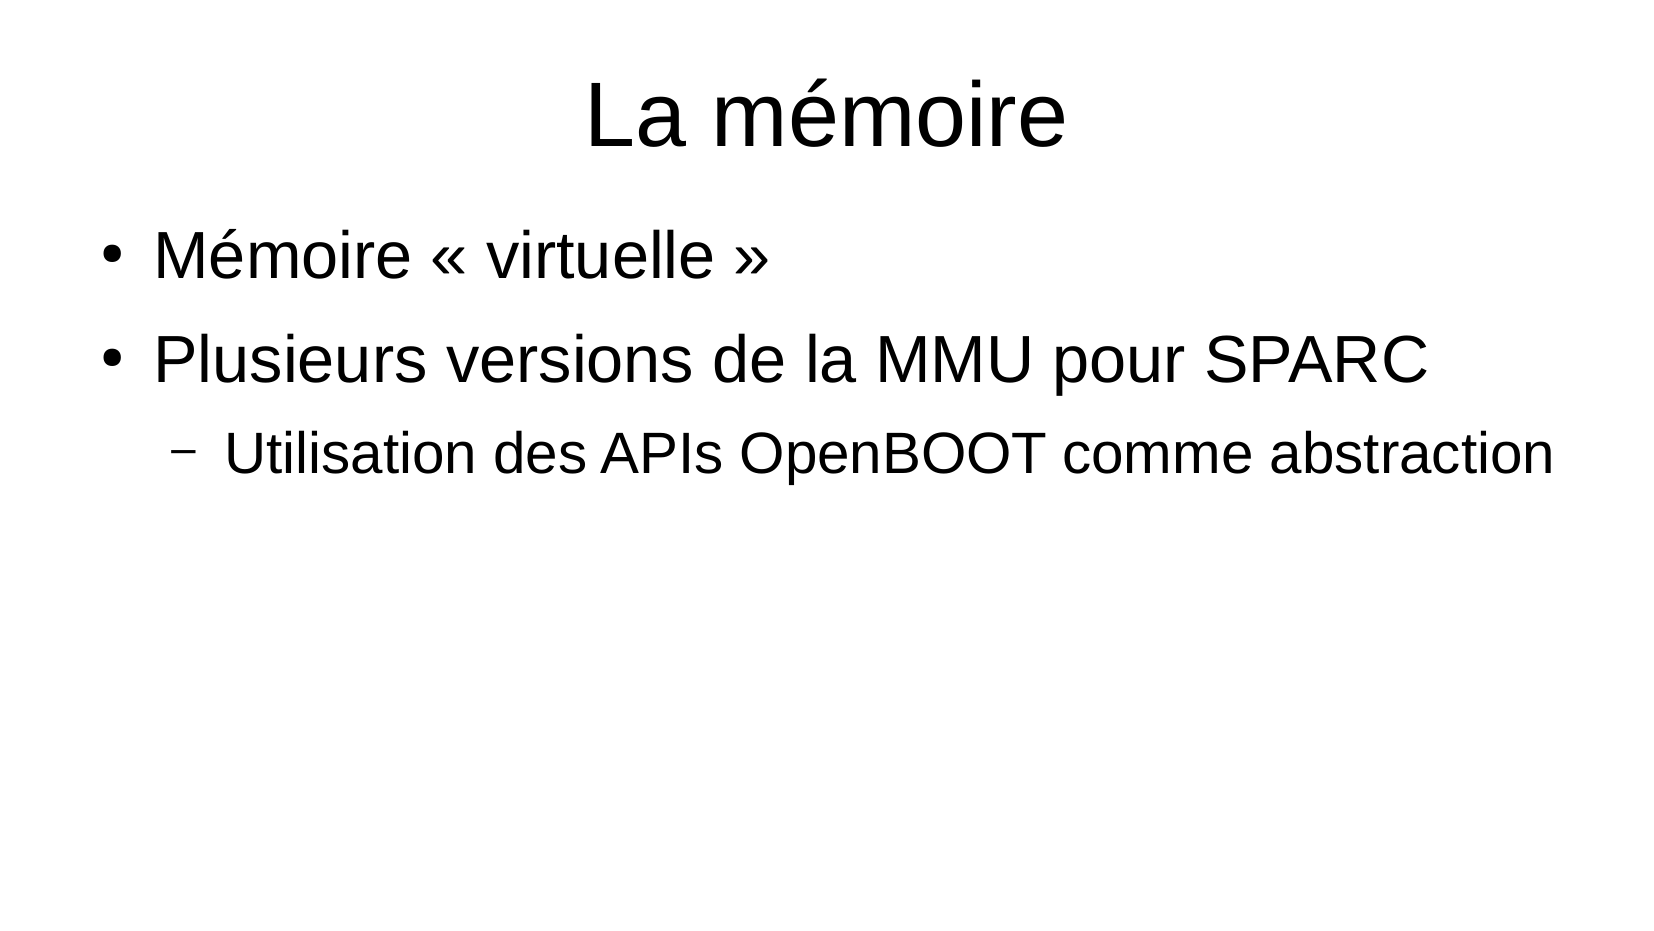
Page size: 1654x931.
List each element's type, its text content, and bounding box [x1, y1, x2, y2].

list Mémoire « virtuelle » Plusieurs versions de la MMU pour SPARC Utilisation des APIs OpenBOOT comme abstraction [82, 217, 1571, 758]
title La mémoire [82, 37, 1571, 193]
